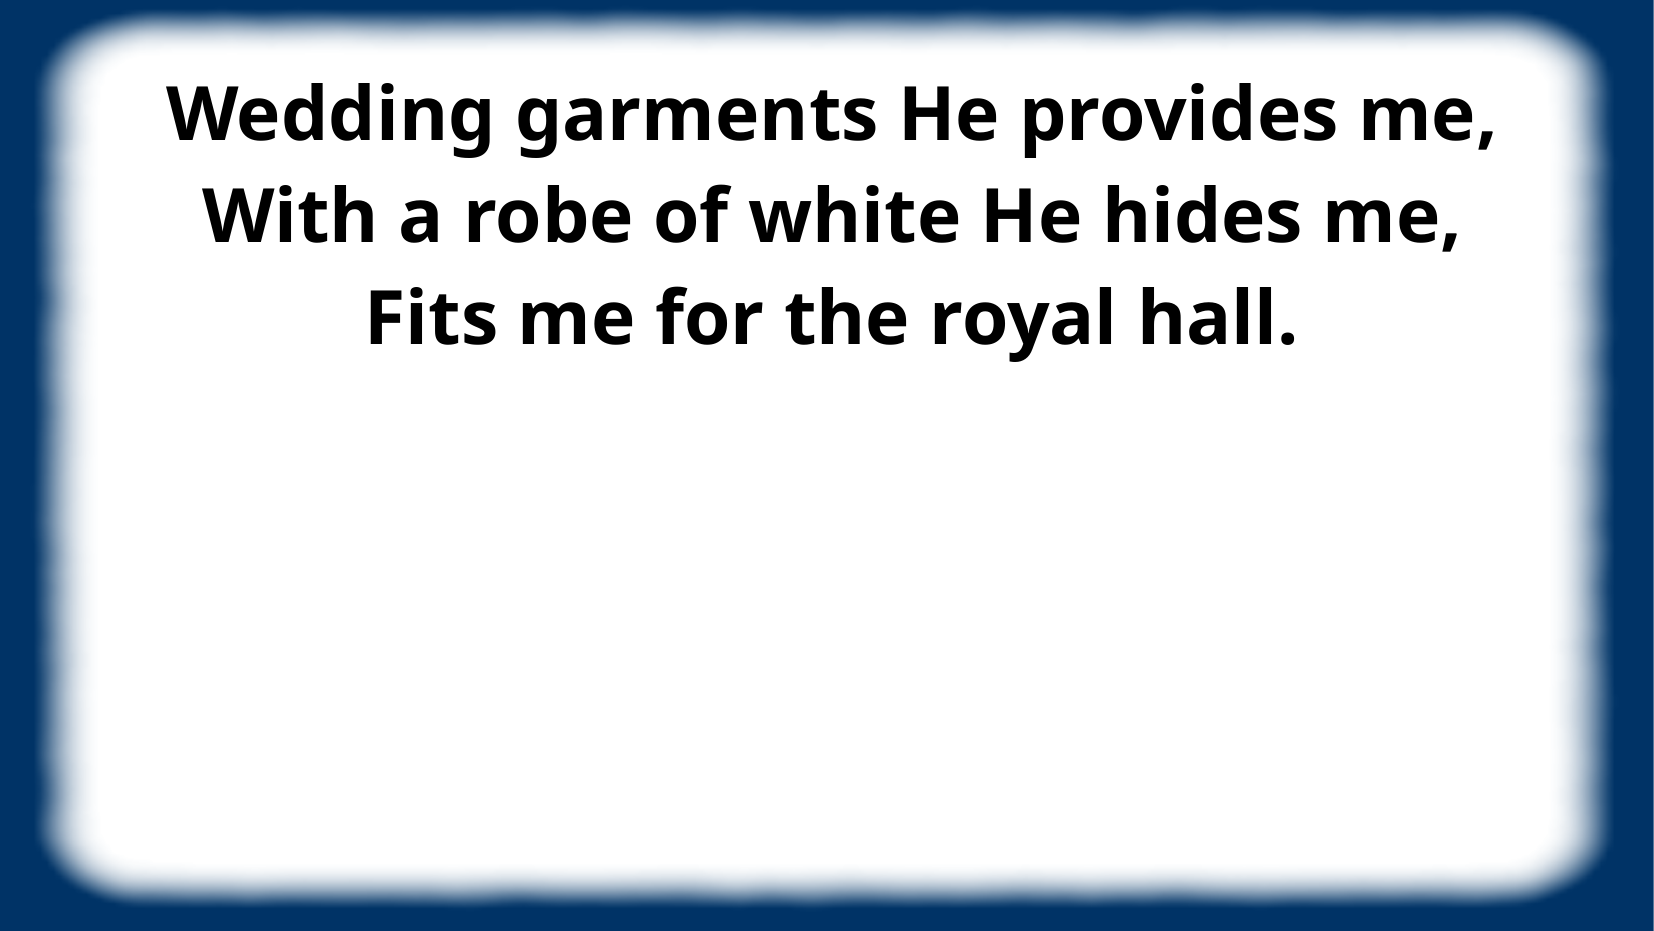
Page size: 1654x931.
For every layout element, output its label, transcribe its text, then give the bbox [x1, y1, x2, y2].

text_box Wedding garments He provides me, With a robe of white He hides me, Fits me for the royal hall. [105, 52, 1561, 376]
picture [0, 0, 1654, 931]
